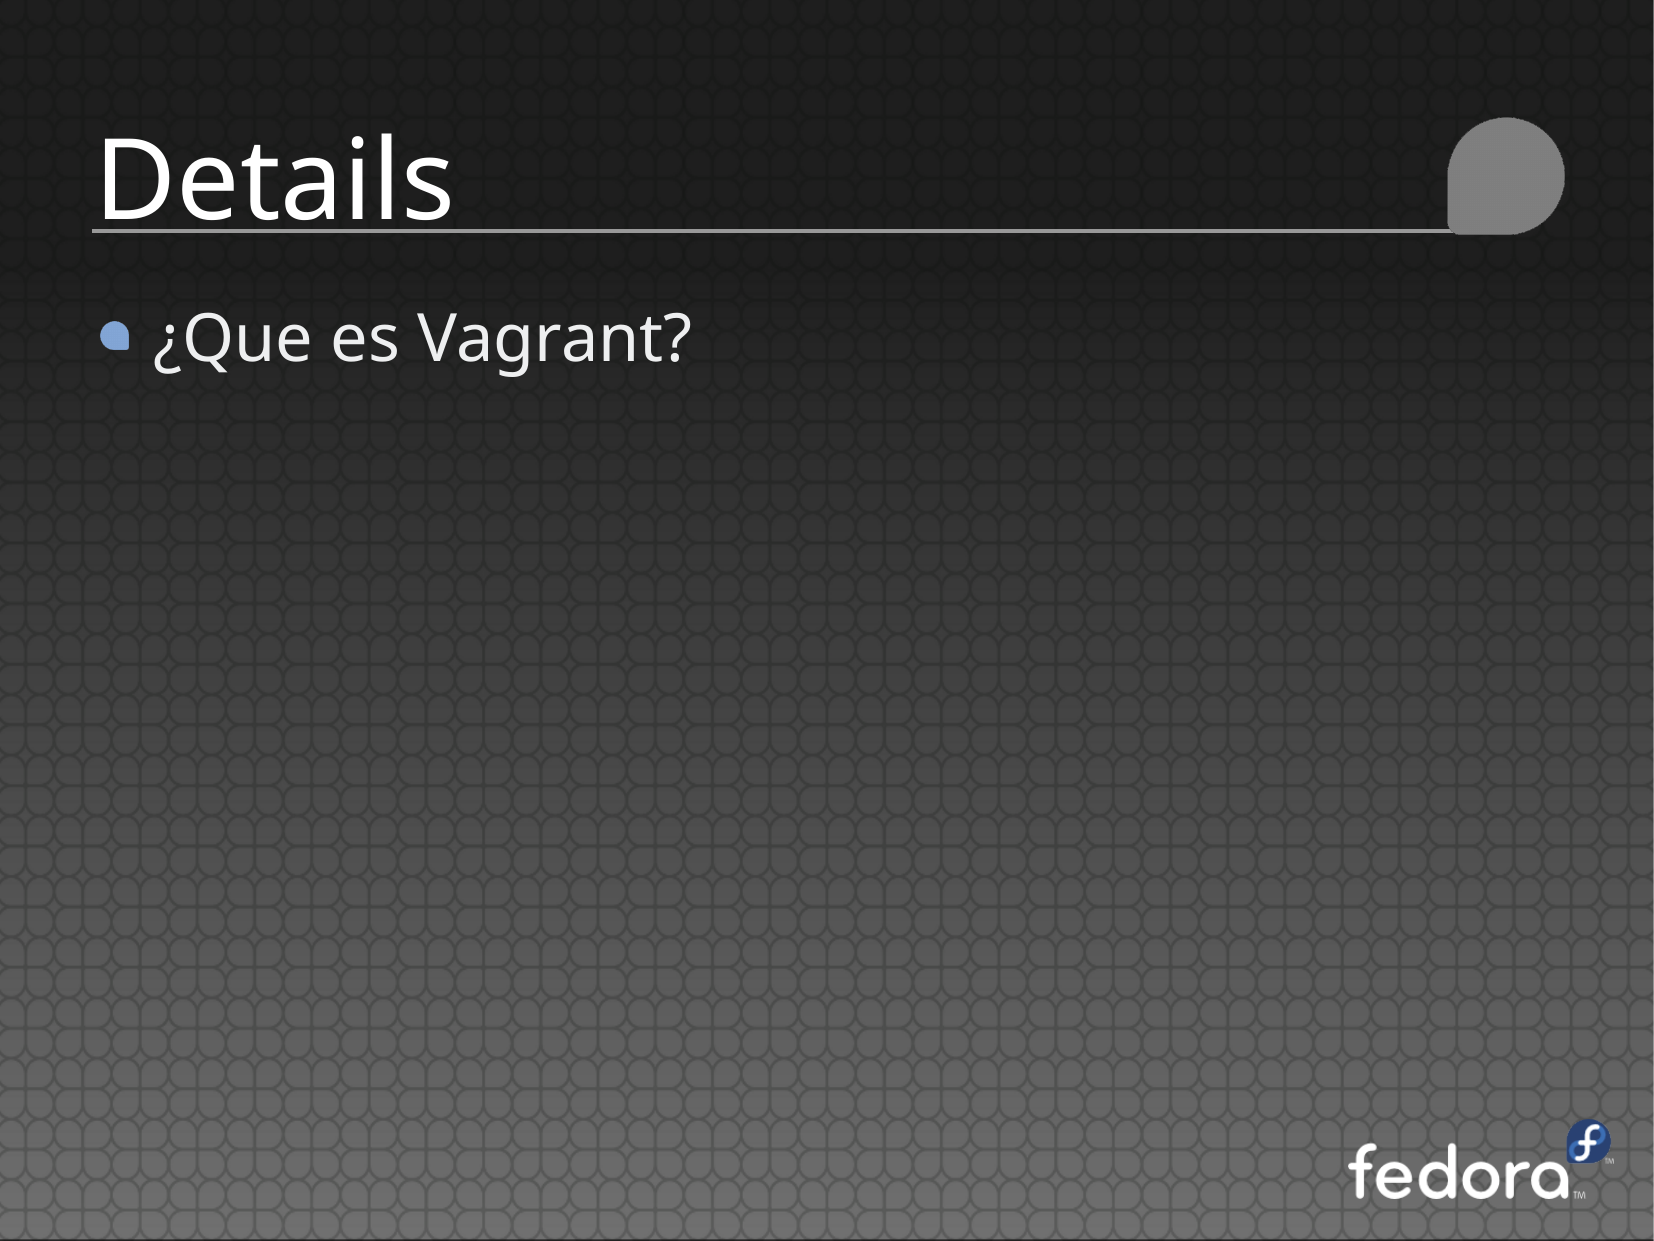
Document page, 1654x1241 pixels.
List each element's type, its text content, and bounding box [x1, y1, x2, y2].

picture [0, 0, 1654, 1241]
list ¿Que es Vagrant? [82, 290, 1571, 1094]
title Details [94, 100, 1426, 251]
